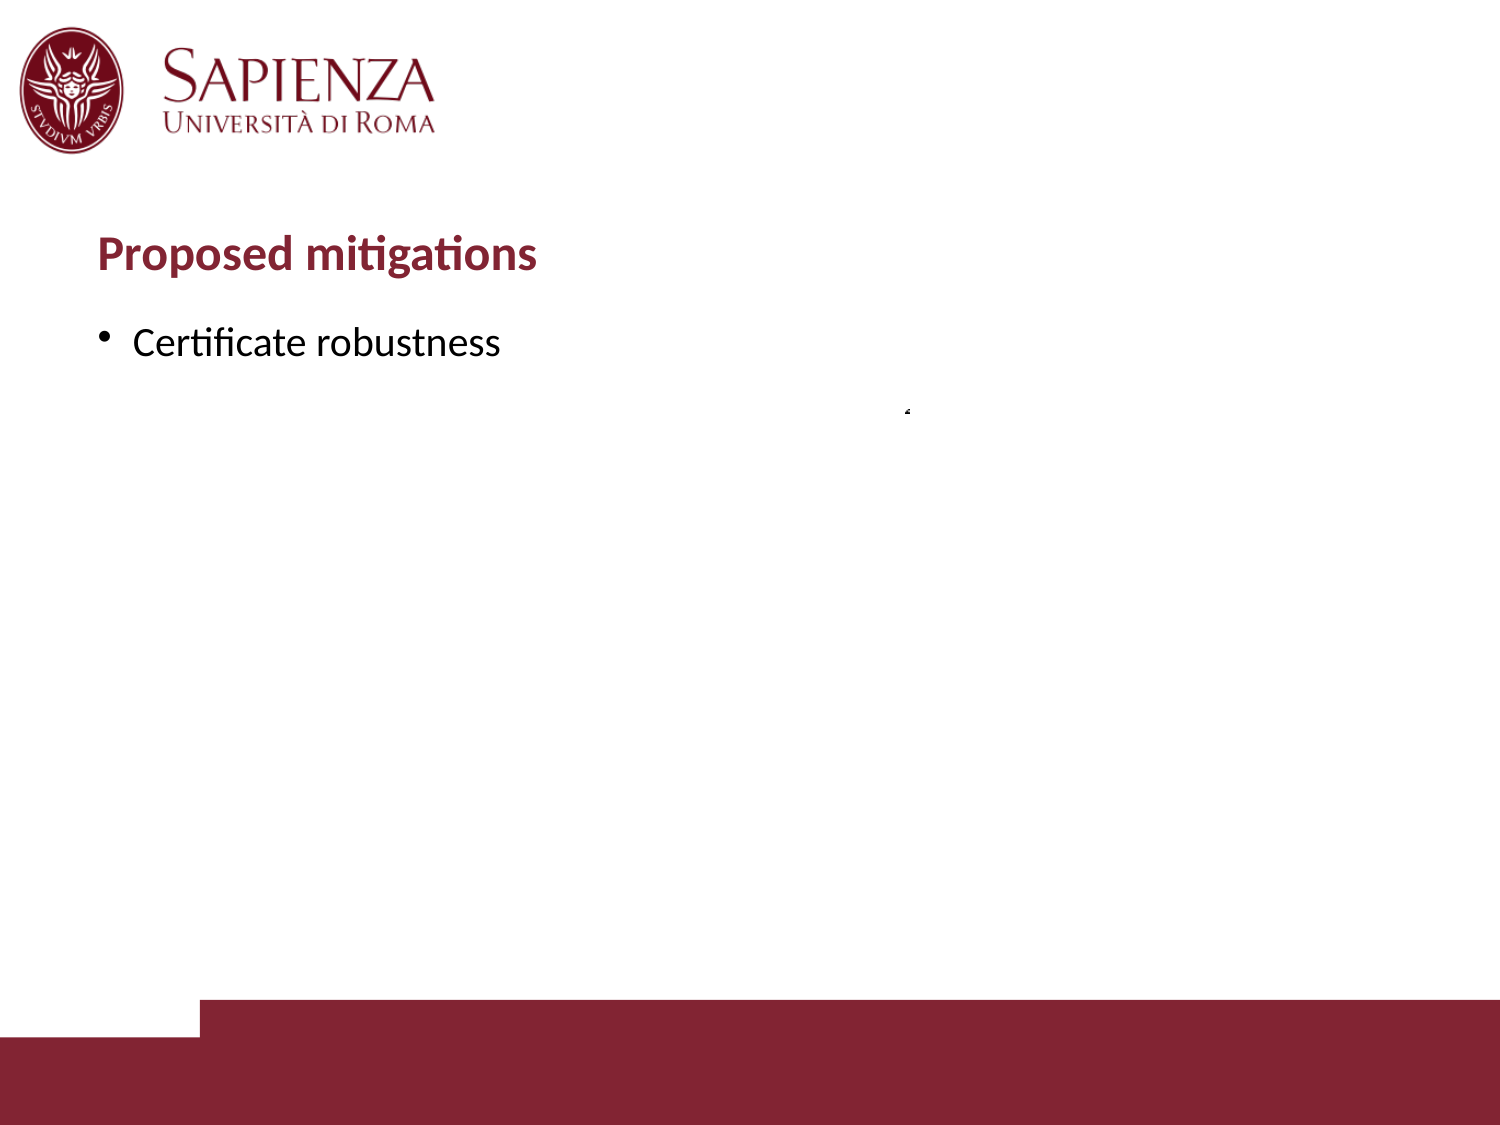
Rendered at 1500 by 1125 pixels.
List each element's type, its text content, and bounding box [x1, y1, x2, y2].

text_box Proposed mitigations [82, 212, 1300, 296]
text_box Certificate robustness [82, 307, 709, 437]
